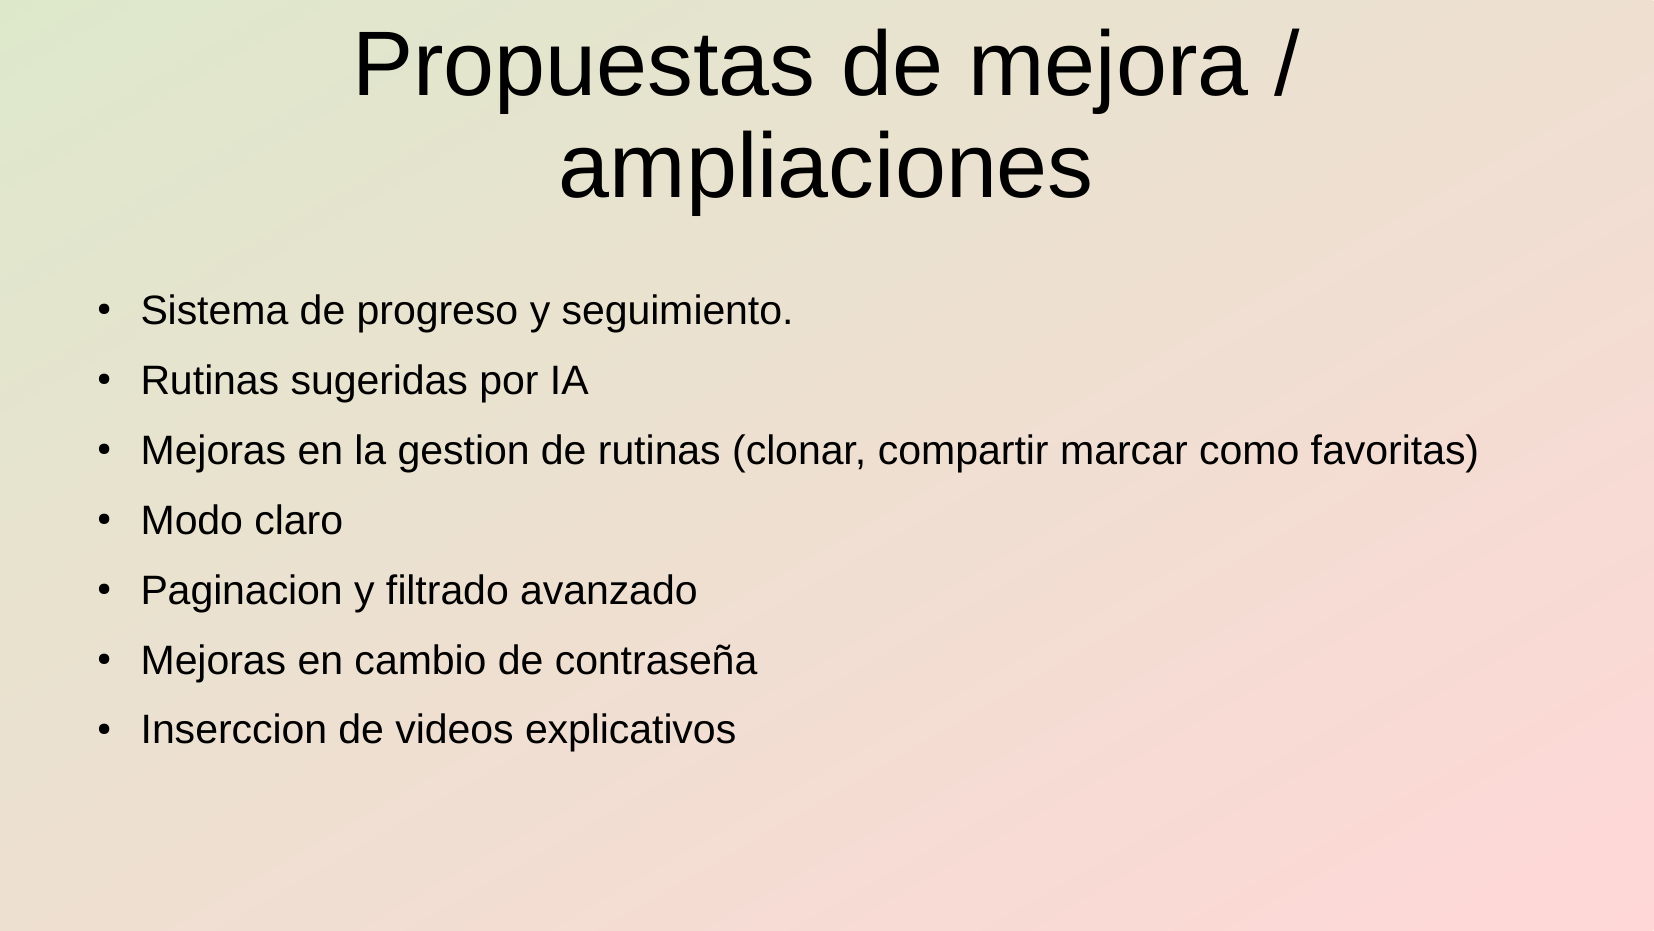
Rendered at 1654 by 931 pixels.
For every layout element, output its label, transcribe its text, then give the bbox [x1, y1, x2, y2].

title Propuestas de mejora / ampliaciones [82, 12, 1571, 217]
list Sistema de progreso y seguimiento. Rutinas sugeridas por IA Mejoras en la gestion de rutinas (clonar, compartir marcar como favoritas) Modo claro Paginacion y filtrado avanzado Mejoras en cambio de contraseña Inserccion de videos explicativos [82, 217, 1571, 757]
